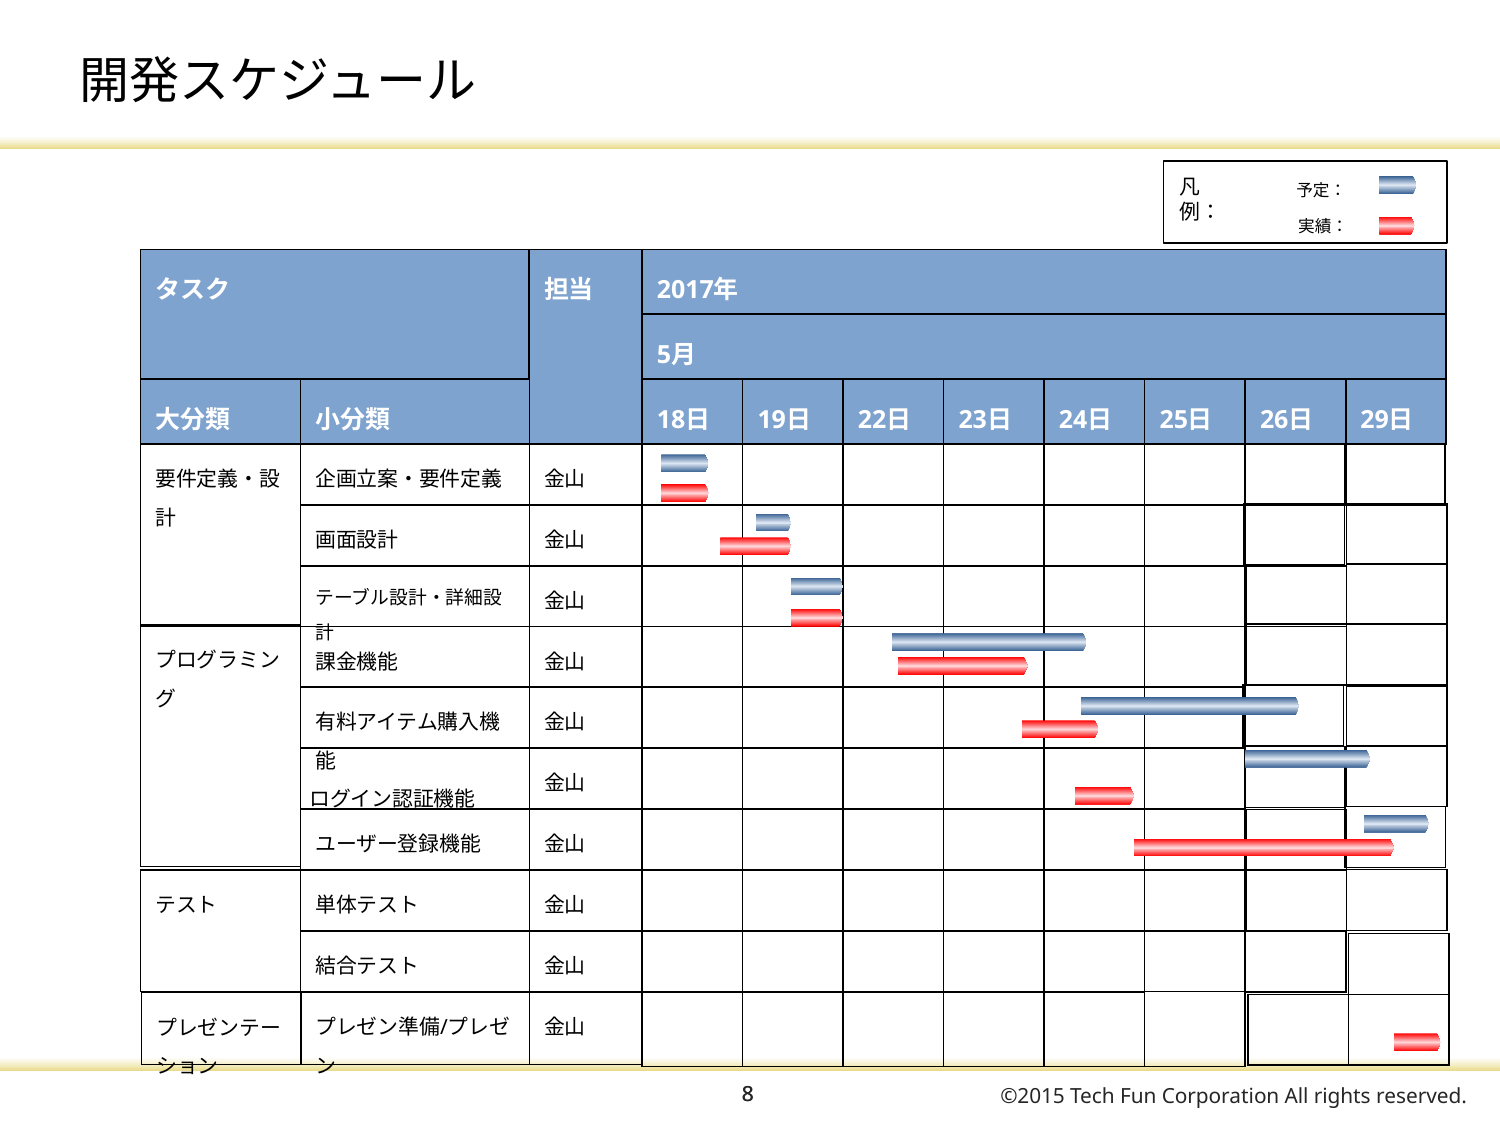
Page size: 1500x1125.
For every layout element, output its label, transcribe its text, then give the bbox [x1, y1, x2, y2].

picture [0, 137, 1500, 149]
text_box 担当 [529, 249, 642, 443]
text_box 29日 [1345, 379, 1447, 444]
text_box 24日 [1044, 379, 1144, 443]
text_box 単体テスト [300, 870, 529, 930]
slide_number <番号> [572, 1065, 923, 1125]
text_box [1245, 750, 1371, 768]
text_box 22日 [843, 379, 943, 443]
text_box 25日 [1144, 379, 1245, 443]
picture [1045, 1058, 1144, 1065]
picture [209, 1065, 330, 1071]
text_box [1393, 1033, 1441, 1052]
picture [168, 1065, 191, 1071]
text_box [1081, 697, 1300, 715]
text_box テーブル設計・詳細設計 [300, 565, 529, 626]
picture [923, 1067, 939, 1071]
text_box 金山 [529, 748, 641, 809]
text_box [755, 513, 792, 532]
text_box [897, 656, 1028, 675]
text_box [791, 608, 844, 627]
text_box 26日 [1245, 379, 1345, 443]
text_box プログラミング [140, 625, 301, 867]
text_box 19日 [742, 379, 843, 443]
text_box 凡例： [1165, 166, 1257, 232]
text_box 金山 [529, 870, 641, 930]
text_box [661, 484, 709, 503]
text_box [720, 537, 792, 556]
text_box 金山 [529, 504, 641, 565]
picture [743, 1058, 842, 1065]
text_box 大分類 [140, 379, 300, 443]
text_box プレゼンテーション [141, 992, 302, 1065]
footer ©2015 Tech Fun Corporation All rights reserved. [939, 1065, 1482, 1125]
text_box 金山 [529, 687, 641, 748]
picture [193, 1065, 212, 1071]
picture [1450, 1058, 1500, 1071]
text_box 実績： [1283, 207, 1375, 243]
text_box 予定： [1281, 172, 1373, 208]
text_box ユーザー登録機能 [300, 809, 529, 870]
text_box 課金機能 [301, 626, 529, 687]
picture [1145, 1058, 1244, 1065]
picture [1249, 1058, 1348, 1064]
text_box 5月 [642, 314, 1446, 379]
text_box プレゼン準備/プレゼン [300, 991, 529, 1065]
text_box [1021, 720, 1099, 739]
text_box 結合テスト [300, 930, 529, 991]
text_box [1379, 176, 1417, 194]
text_box 要件定義・設計 [140, 443, 300, 625]
text_box 18日 [642, 379, 742, 443]
text_box [661, 454, 709, 473]
text_box [1074, 786, 1134, 805]
text_box 企画立案・要件定義 [300, 443, 529, 504]
text_box [1133, 838, 1394, 857]
picture [844, 1058, 943, 1066]
text_box 23日 [943, 379, 1044, 443]
text_box [891, 633, 1087, 652]
text_box 金山 [529, 626, 641, 687]
picture [944, 1058, 1043, 1065]
text_box [1364, 814, 1430, 833]
text_box タスク [140, 249, 529, 379]
picture [327, 1065, 572, 1071]
picture [1349, 1058, 1448, 1064]
text_box 金山 [529, 930, 641, 991]
text_box 画面設計 [300, 504, 529, 565]
text_box 金山 [529, 443, 641, 504]
text_box 2017年 [642, 249, 1446, 314]
text_box 有料アイテム購入機能 [301, 687, 529, 747]
text_box 金山 [529, 809, 641, 870]
text_box 開発スケジュール [64, 18, 1235, 138]
text_box 金山 [529, 991, 641, 1065]
text_box 金山 [529, 565, 641, 626]
text_box 小分類 [300, 379, 530, 443]
text_box [1379, 216, 1415, 235]
text_box ログイン認証機能 [294, 758, 524, 795]
picture [0, 1058, 171, 1071]
picture [643, 1058, 742, 1065]
text_box [791, 577, 844, 596]
text_box テスト [140, 870, 300, 992]
